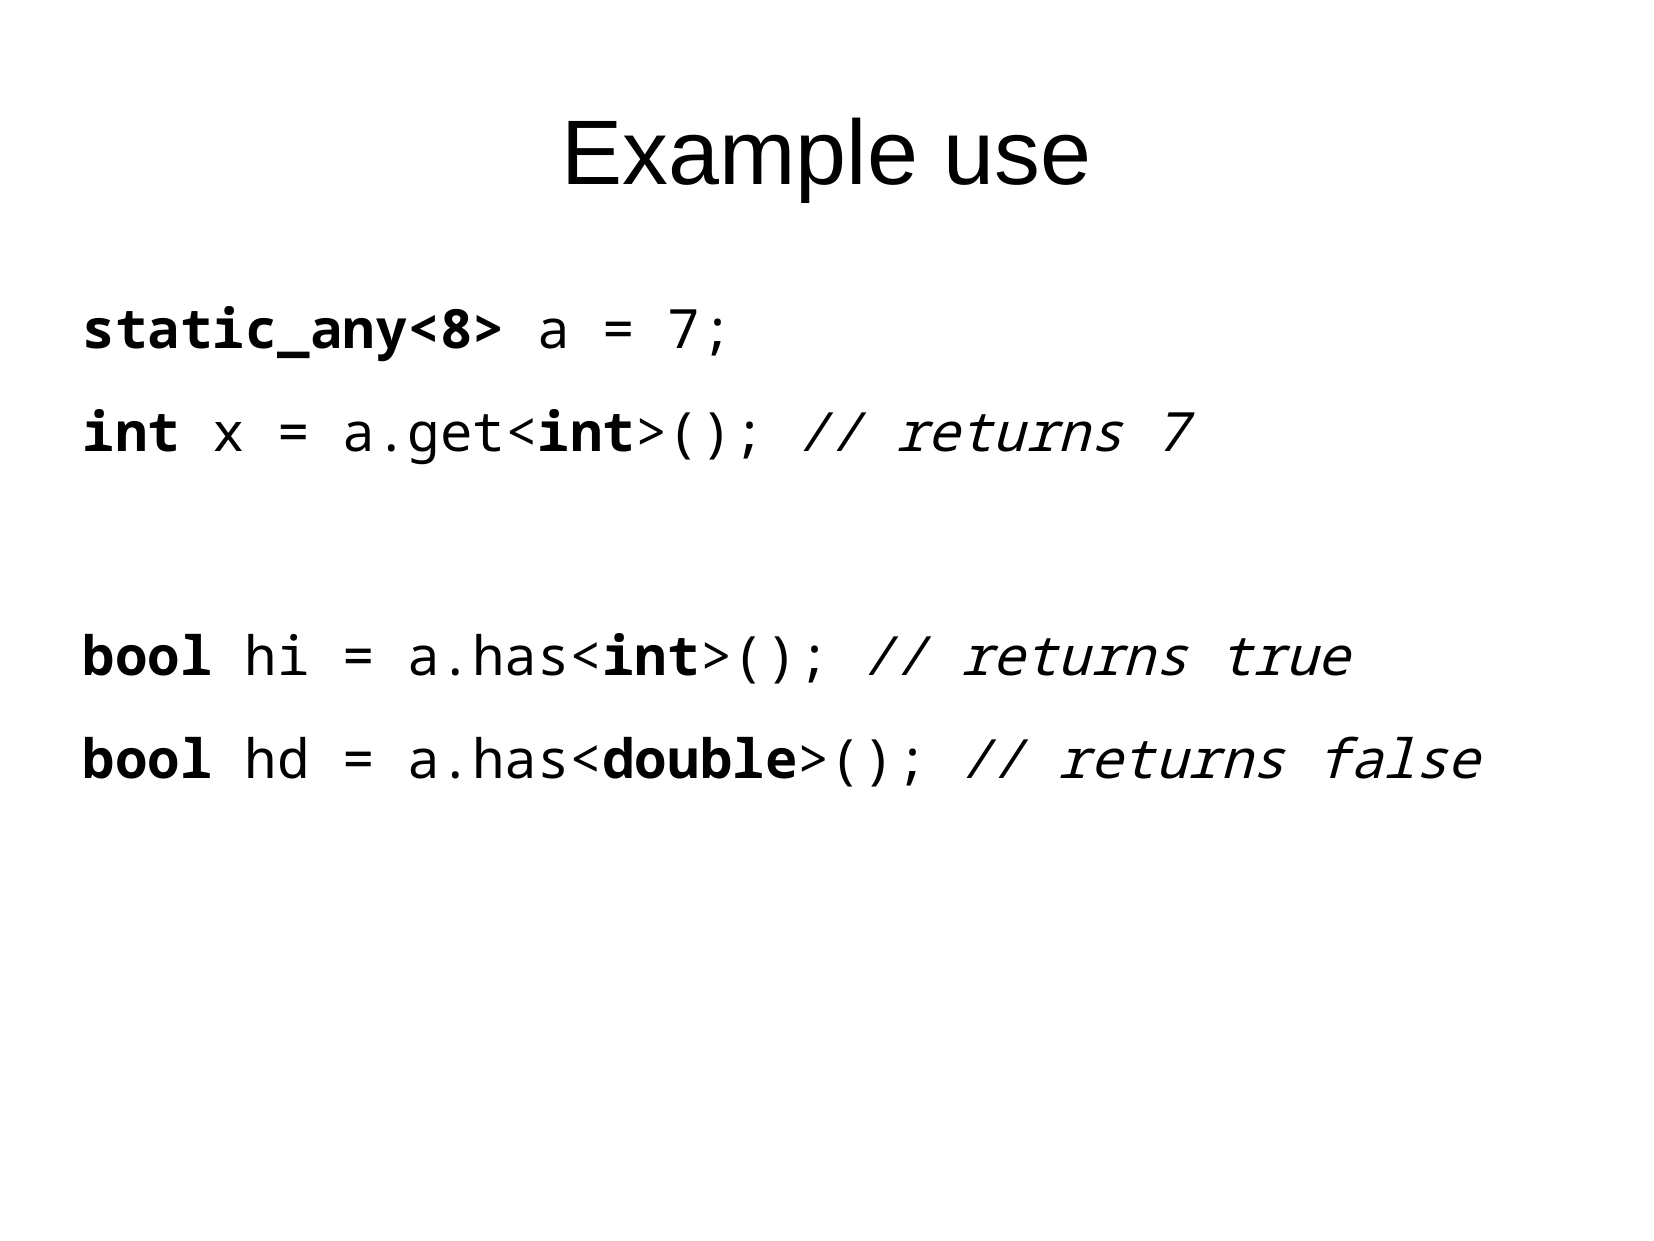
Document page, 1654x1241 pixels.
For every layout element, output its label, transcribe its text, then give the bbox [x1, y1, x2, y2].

list static_any<8> a = 7; int x = a.get<int>(); // returns 7 bool hi = a.has<int>(); // returns true bool hd = a.has<double>(); // returns false [82, 290, 1571, 1010]
title Example use [82, 49, 1571, 257]
